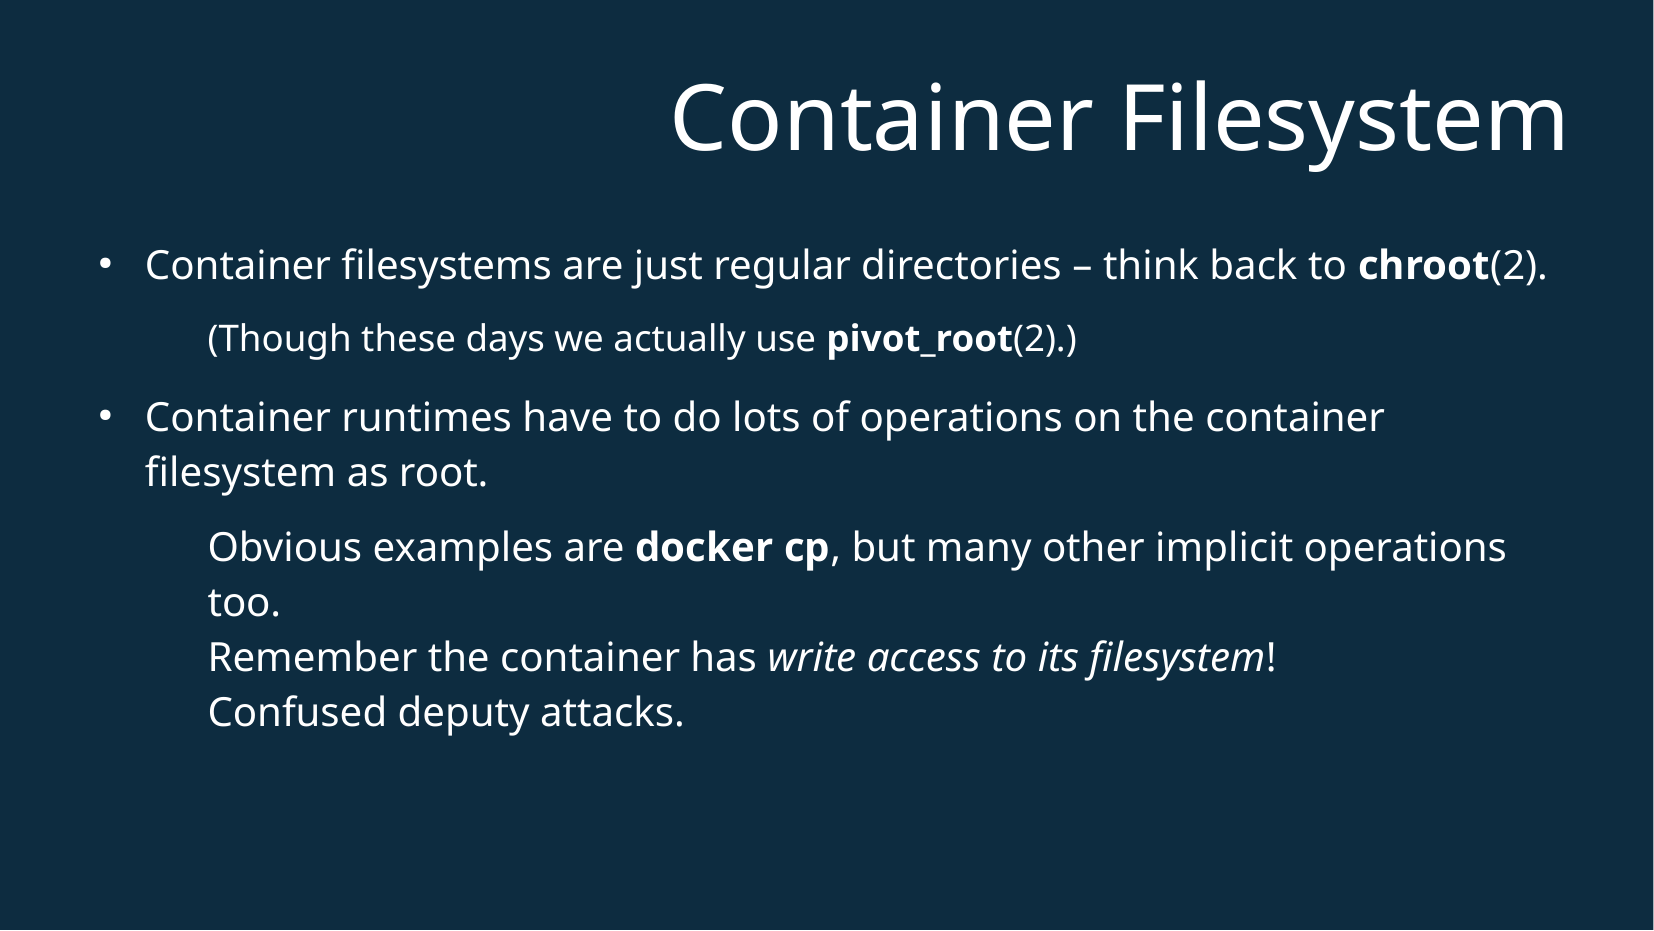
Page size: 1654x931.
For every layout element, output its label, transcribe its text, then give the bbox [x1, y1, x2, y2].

list Container filesystems are just regular directories – think back to chroot(2). (Though these days we actually use pivot_root(2).) Container runtimes have to do lots of operations on the container filesystem as root. Obvious examples are docker cp, but many other implicit operations too. Remember the container has write access to its filesystem! Confused deputy attacks. [82, 217, 1571, 758]
title Container Filesystem [82, 37, 1571, 193]
